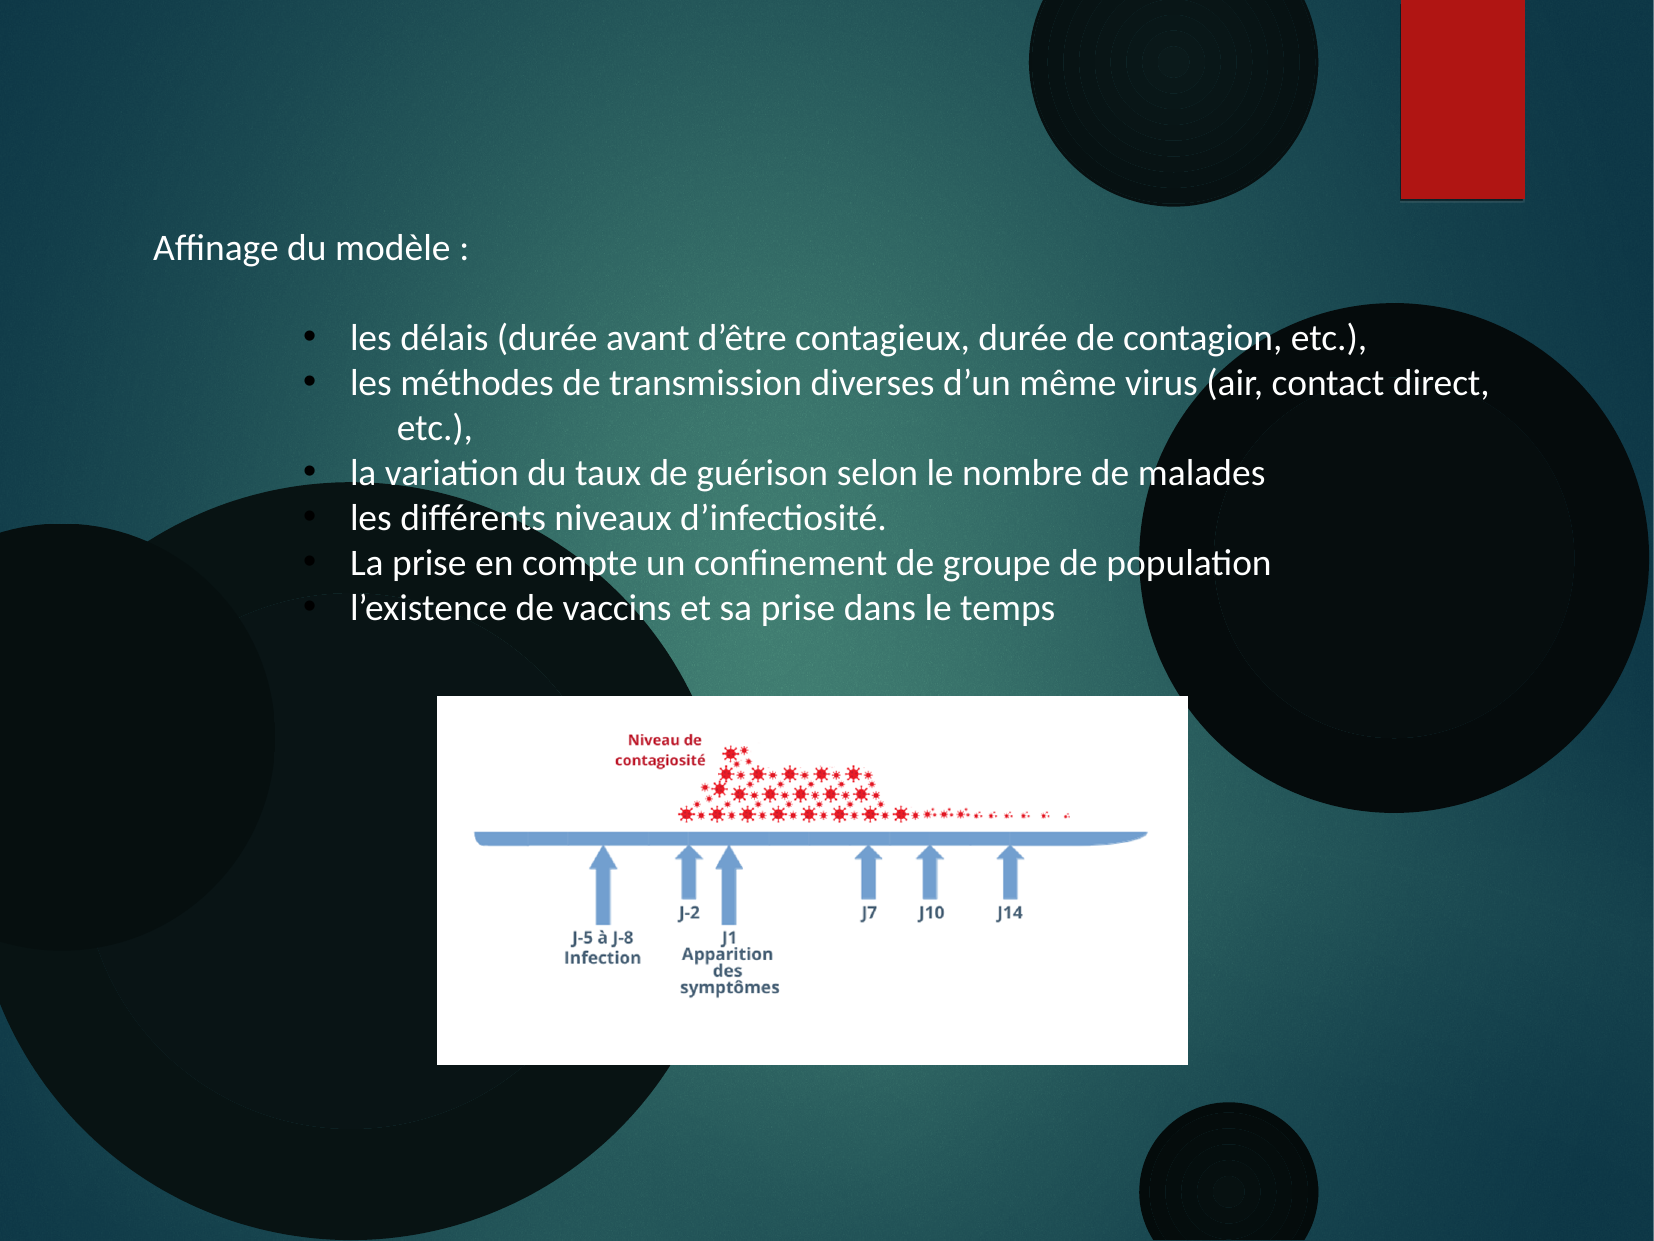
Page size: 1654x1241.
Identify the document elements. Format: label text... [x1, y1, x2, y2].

text_box Affinage du modèle : les délais (durée avant d’être contagieux, durée de contagion, etc.), les méthodes de transmission diverses d’un même virus (air, contact direct, etc.), la variation du taux de guérison selon le nombre de malades les différents niveaux d’infectiosité. La prise en compte un confinement de groupe de population l’existence de vaccins et sa prise dans le temps [138, 215, 1539, 635]
picture [0, 1007, 342, 1241]
picture [0, 0, 1654, 1241]
